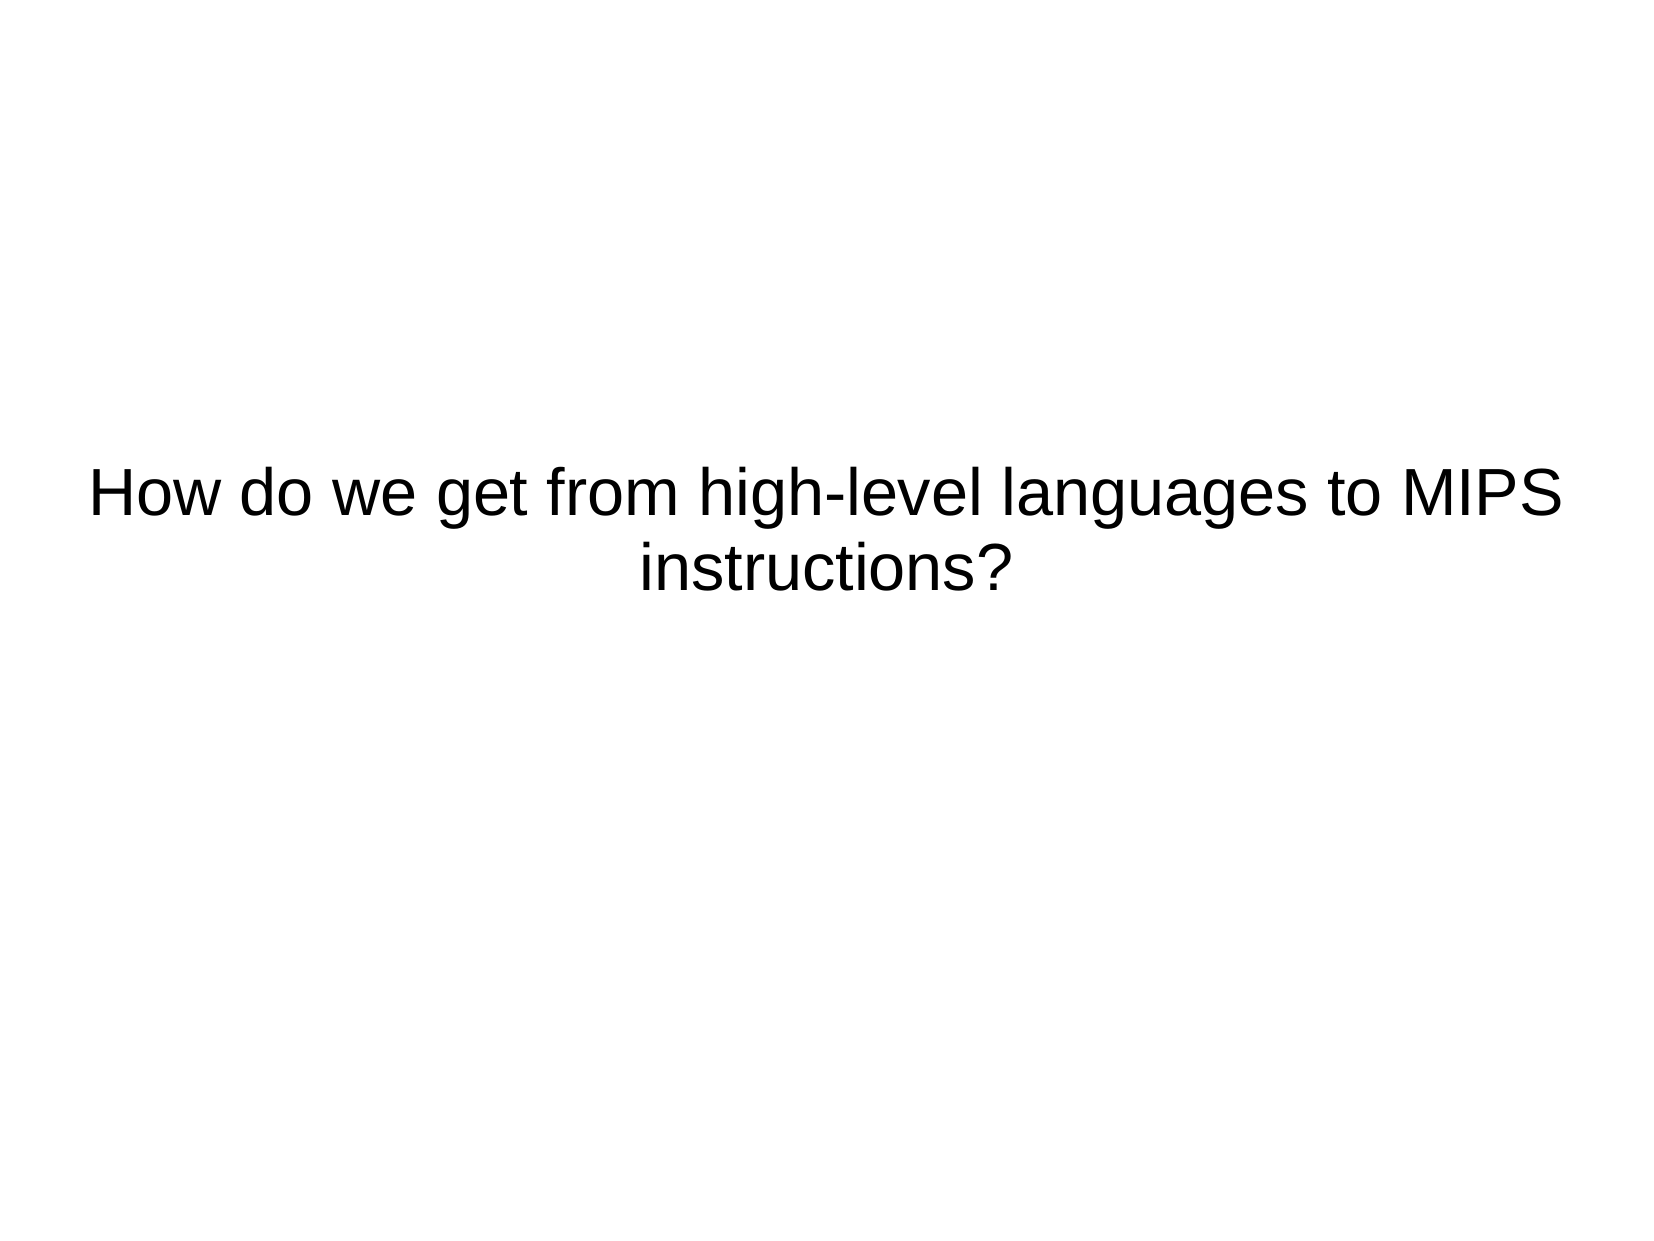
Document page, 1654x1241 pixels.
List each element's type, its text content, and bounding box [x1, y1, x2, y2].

subtitle How do we get from high-level languages to MIPS instructions? [82, 49, 1571, 1010]
